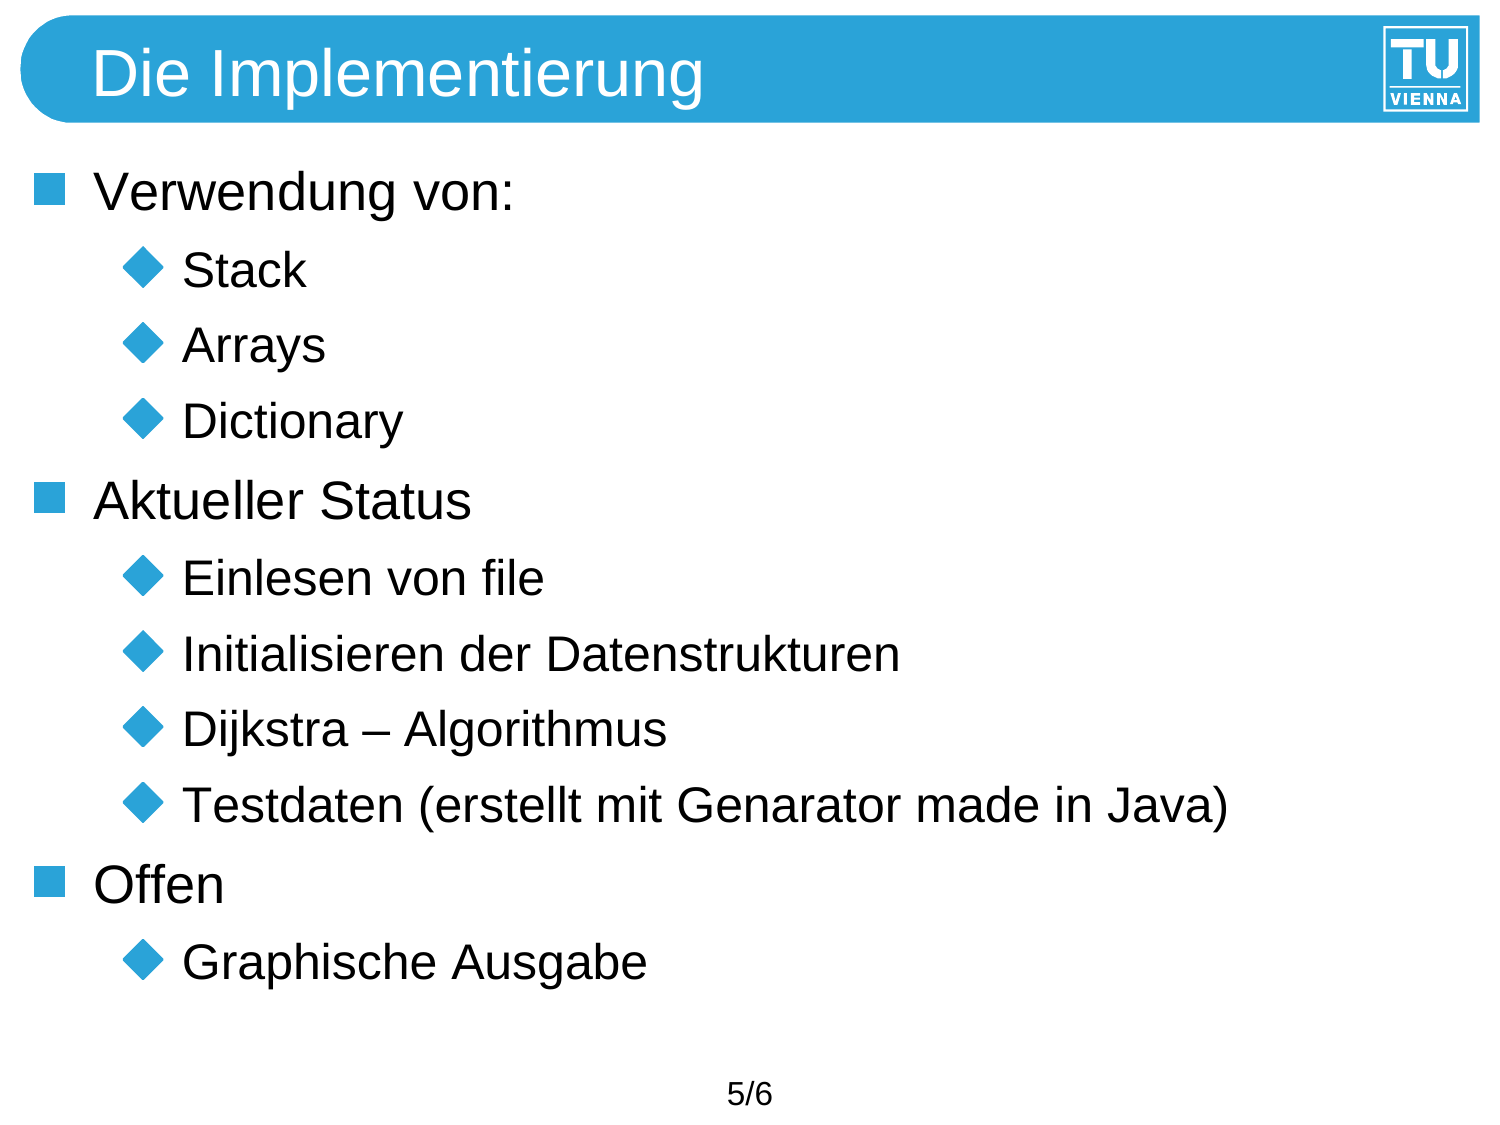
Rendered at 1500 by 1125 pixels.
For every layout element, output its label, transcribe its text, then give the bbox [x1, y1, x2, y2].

list Verwendung von: Stack Arrays Dictionary Aktueller Status Einlesen von file Initialisieren der Datenstrukturen Dijkstra – Algorithmus Testdaten (erstellt mit Genarator made in Java) Offen Graphische Ausgabe [19, 148, 1481, 1052]
title Die Implementierung [76, 0, 1350, 148]
